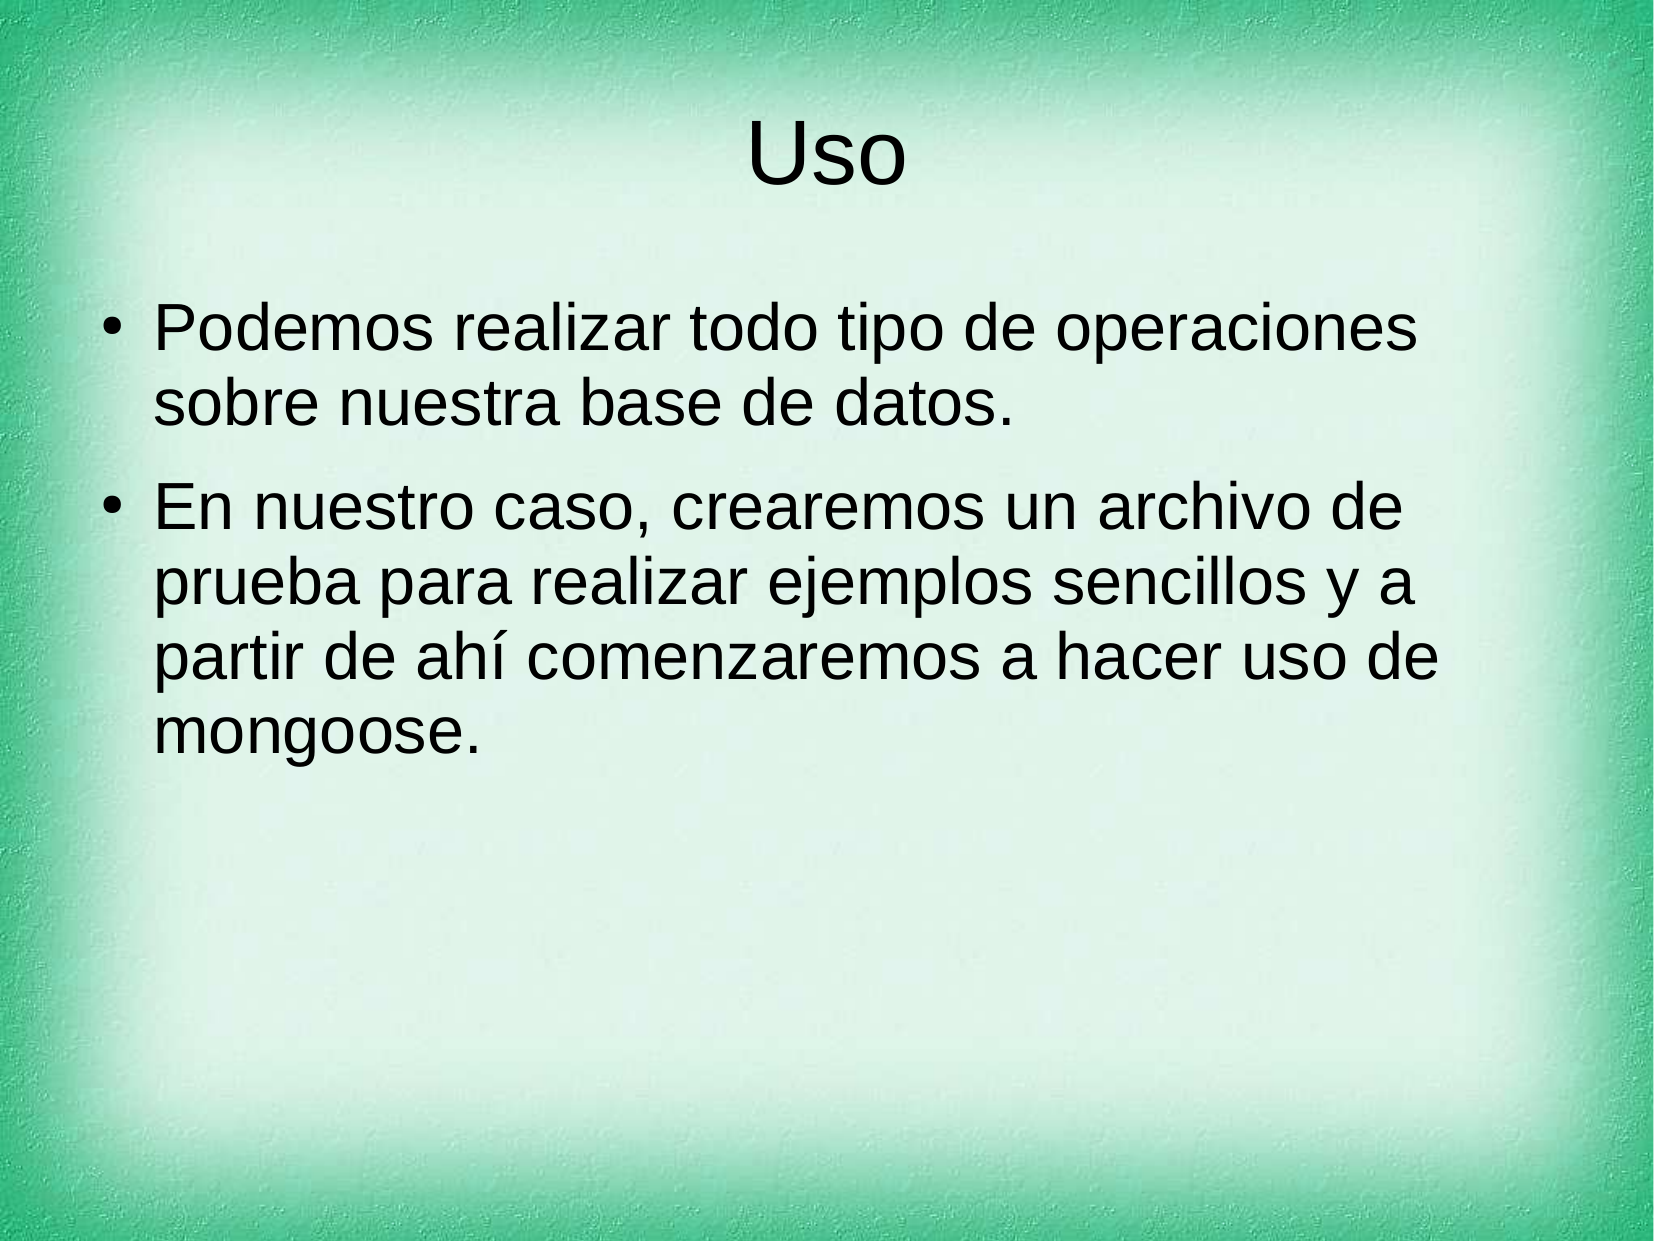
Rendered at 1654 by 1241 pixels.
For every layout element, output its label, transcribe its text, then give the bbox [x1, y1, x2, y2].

title Uso [82, 49, 1571, 257]
picture [0, 0, 1654, 1241]
list Podemos realizar todo tipo de operaciones sobre nuestra base de datos. En nuestro caso, crearemos un archivo de prueba para realizar ejemplos sencillos y a partir de ahí comenzaremos a hacer uso de mongoose. [82, 290, 1571, 1010]
